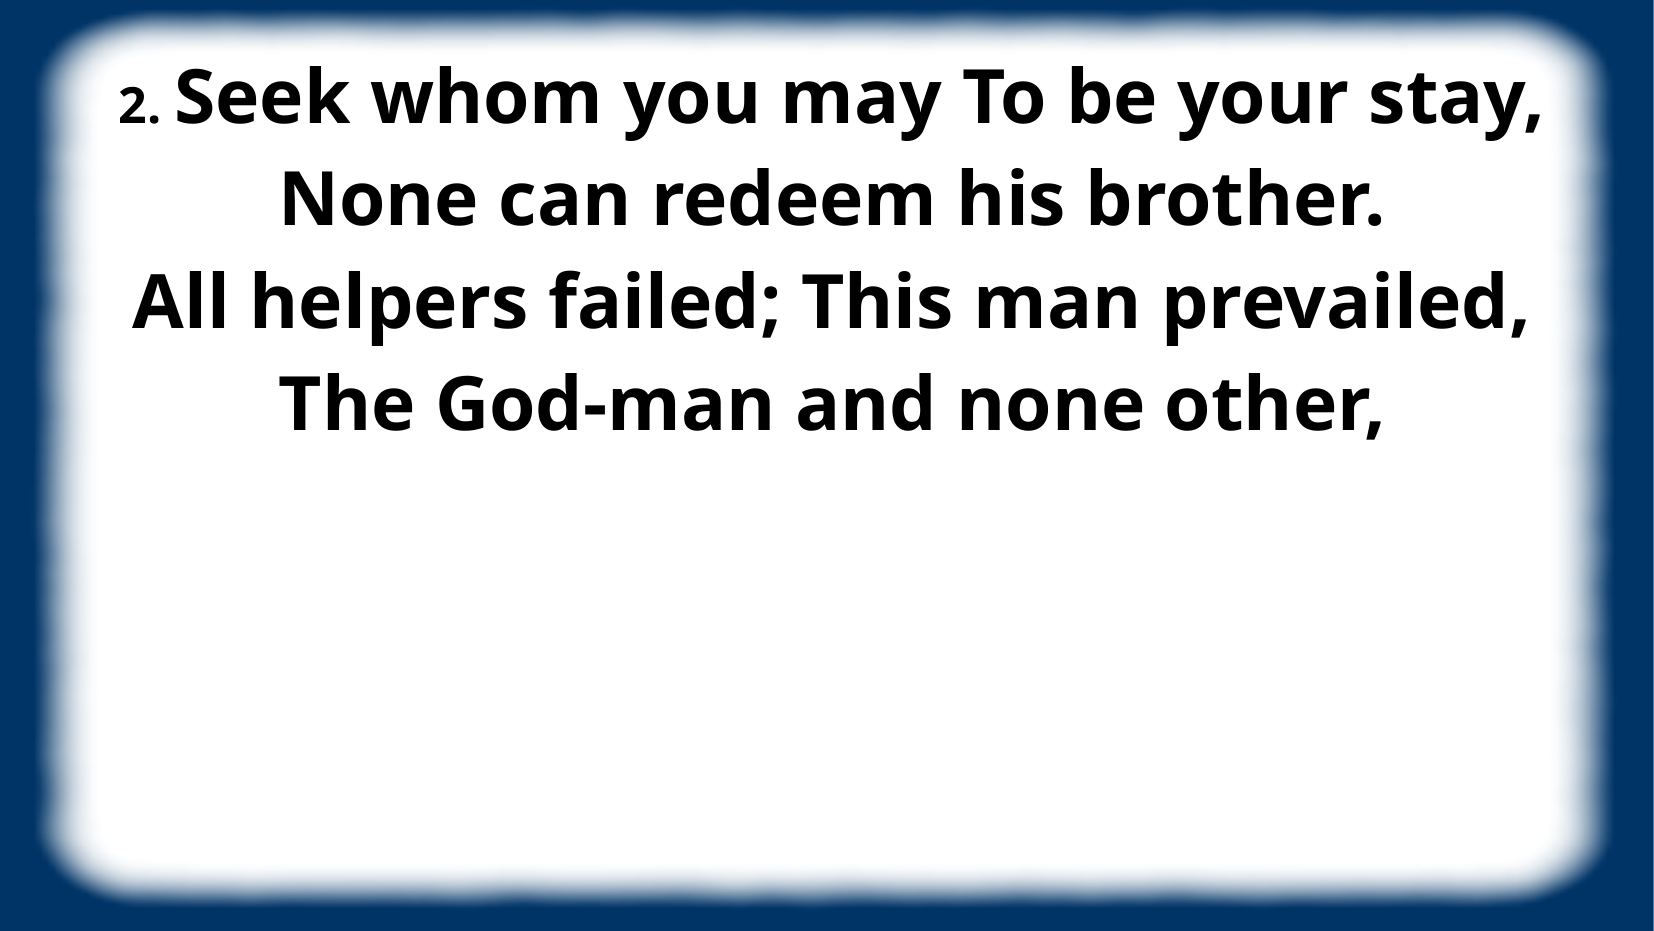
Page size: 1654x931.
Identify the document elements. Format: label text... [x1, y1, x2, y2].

text_box 2. Seek whom you may To be your stay, None can redeem his brother. All helpers failed; This man prevailed, The God-man and none other, [75, 35, 1591, 451]
picture [0, 0, 1654, 931]
